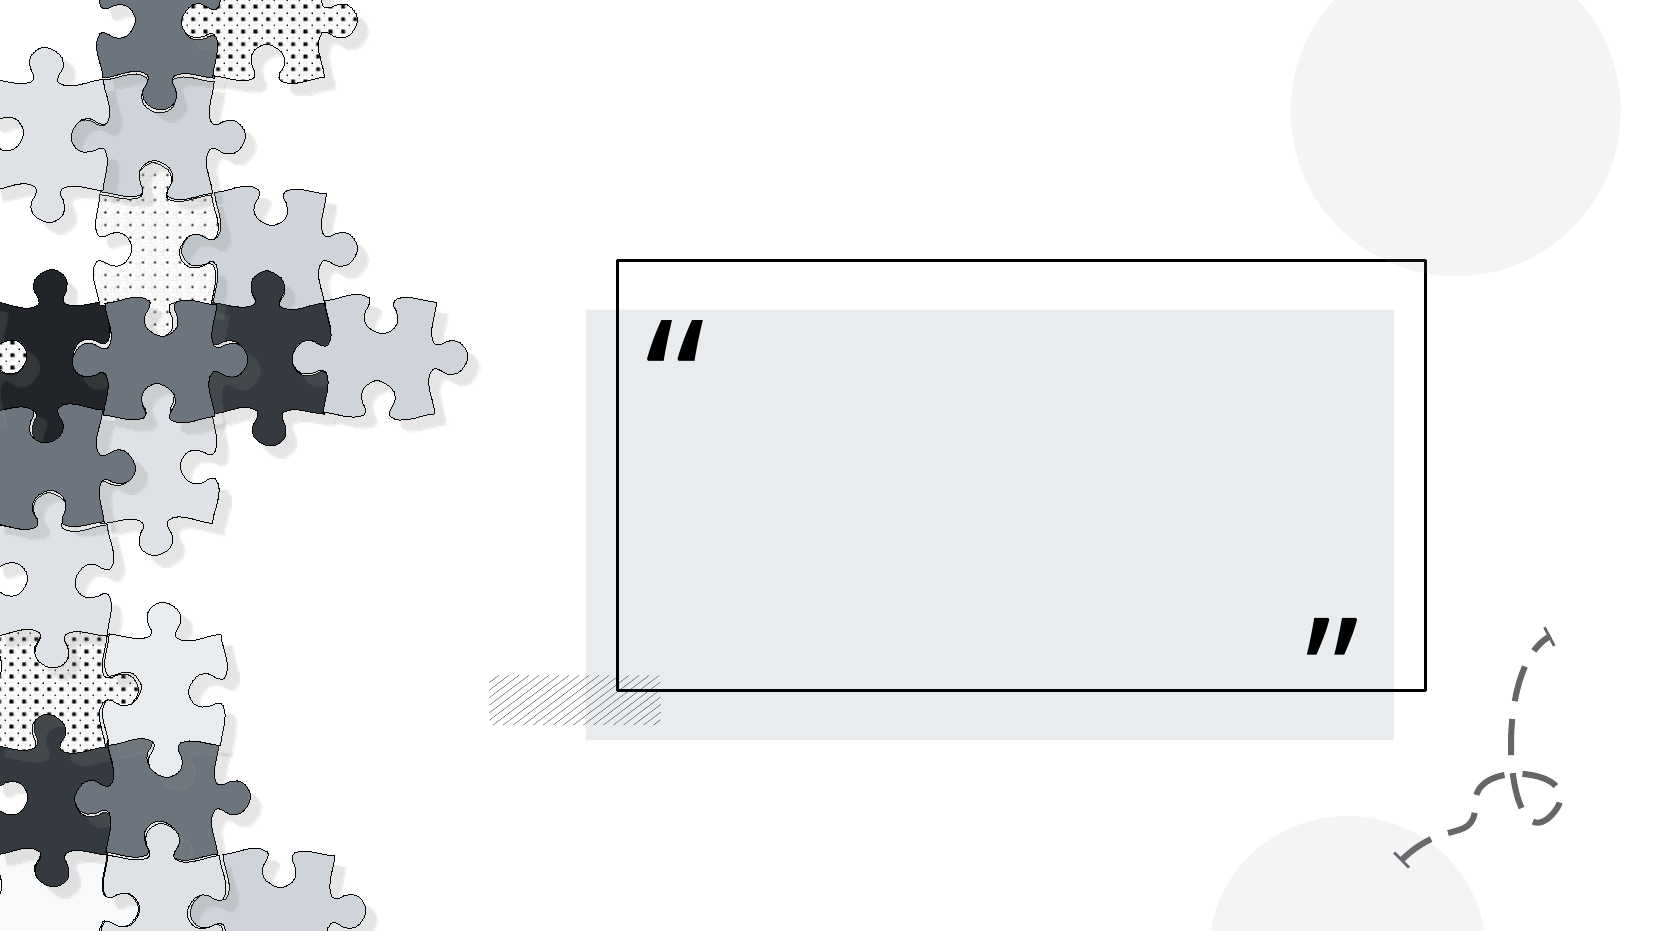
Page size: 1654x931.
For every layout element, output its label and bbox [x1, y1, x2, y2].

picture [0, 340, 27, 373]
picture [181, 0, 358, 83]
picture [93, 172, 218, 336]
picture [0, 635, 139, 753]
